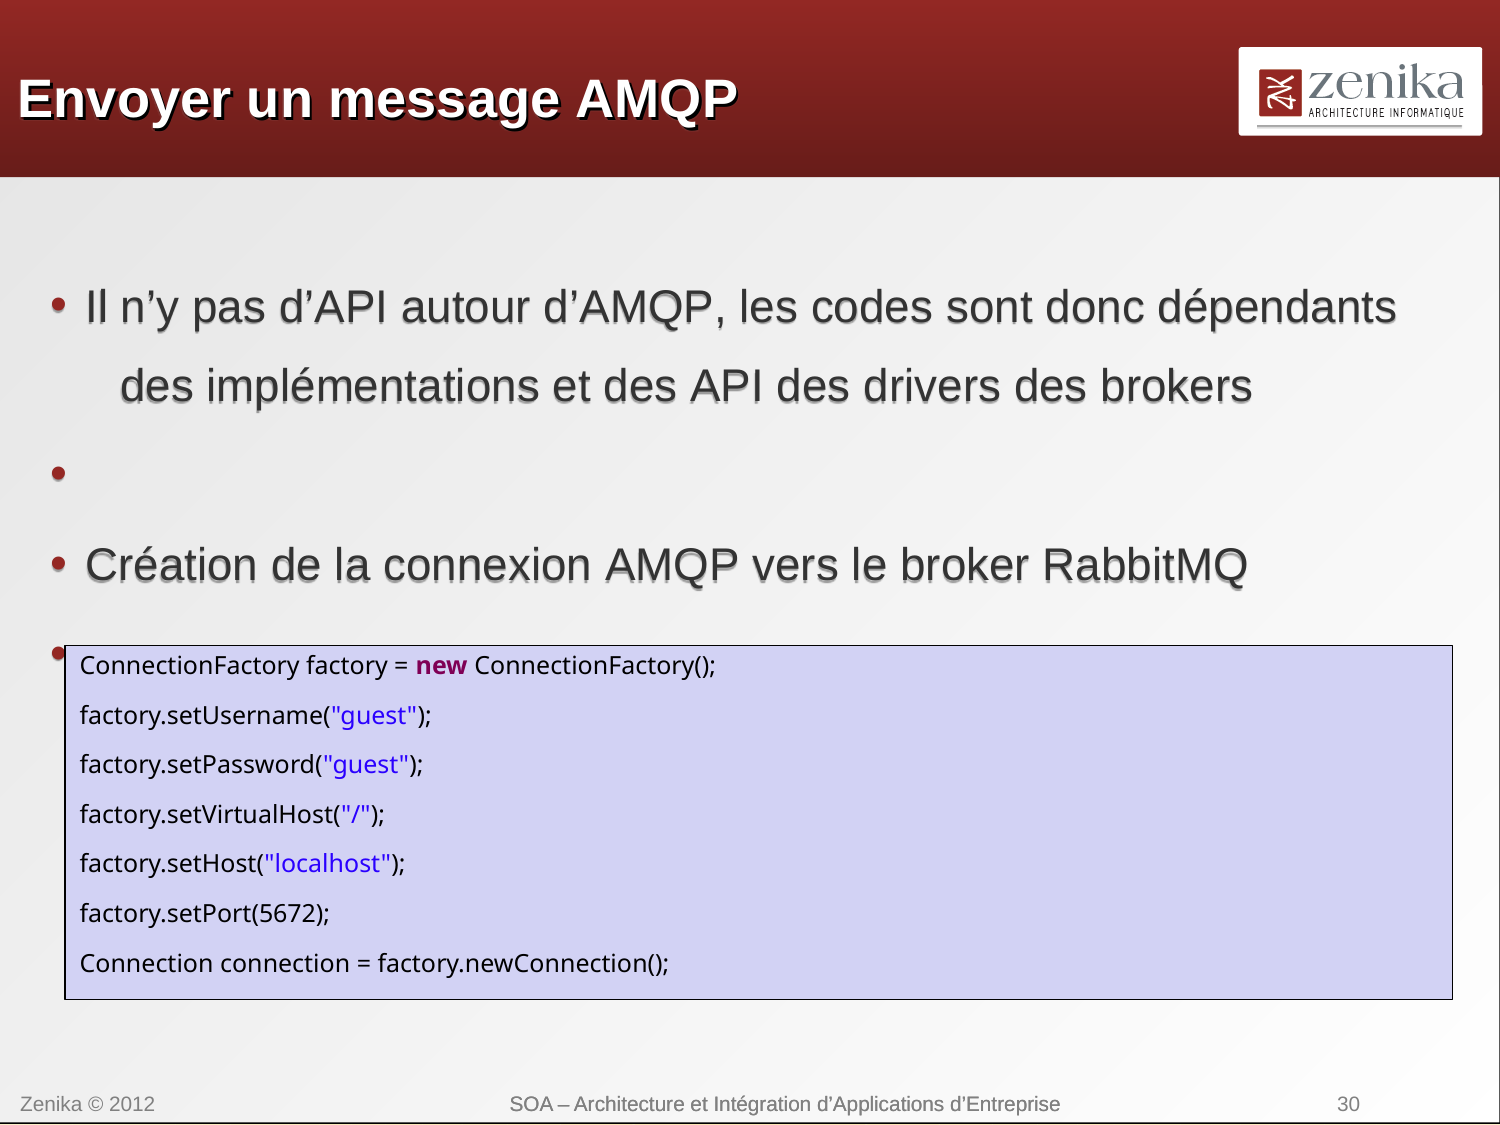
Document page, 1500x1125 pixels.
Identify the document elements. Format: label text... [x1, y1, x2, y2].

title Envoyer un message AMQP [17, 15, 1214, 180]
list Il n’y pas d’API autour d’AMQP, les codes sont donc dépendants des implémentations et des API des drivers des brokers Création de la connexion AMQP vers le broker RabbitMQ [50, 249, 1435, 1079]
text_box ConnectionFactory factory = new ConnectionFactory(); factory.setUsername("guest"); factory.setPassword("guest"); factory.setVirtualHost("/"); factory.setHost("localhost"); factory.setPort(5672); Connection connection = factory.newConnection(); [64, 645, 1453, 1000]
text_box SOA – Architecture et Intégration d’Applications d’Entreprise [443, 1084, 1128, 1106]
